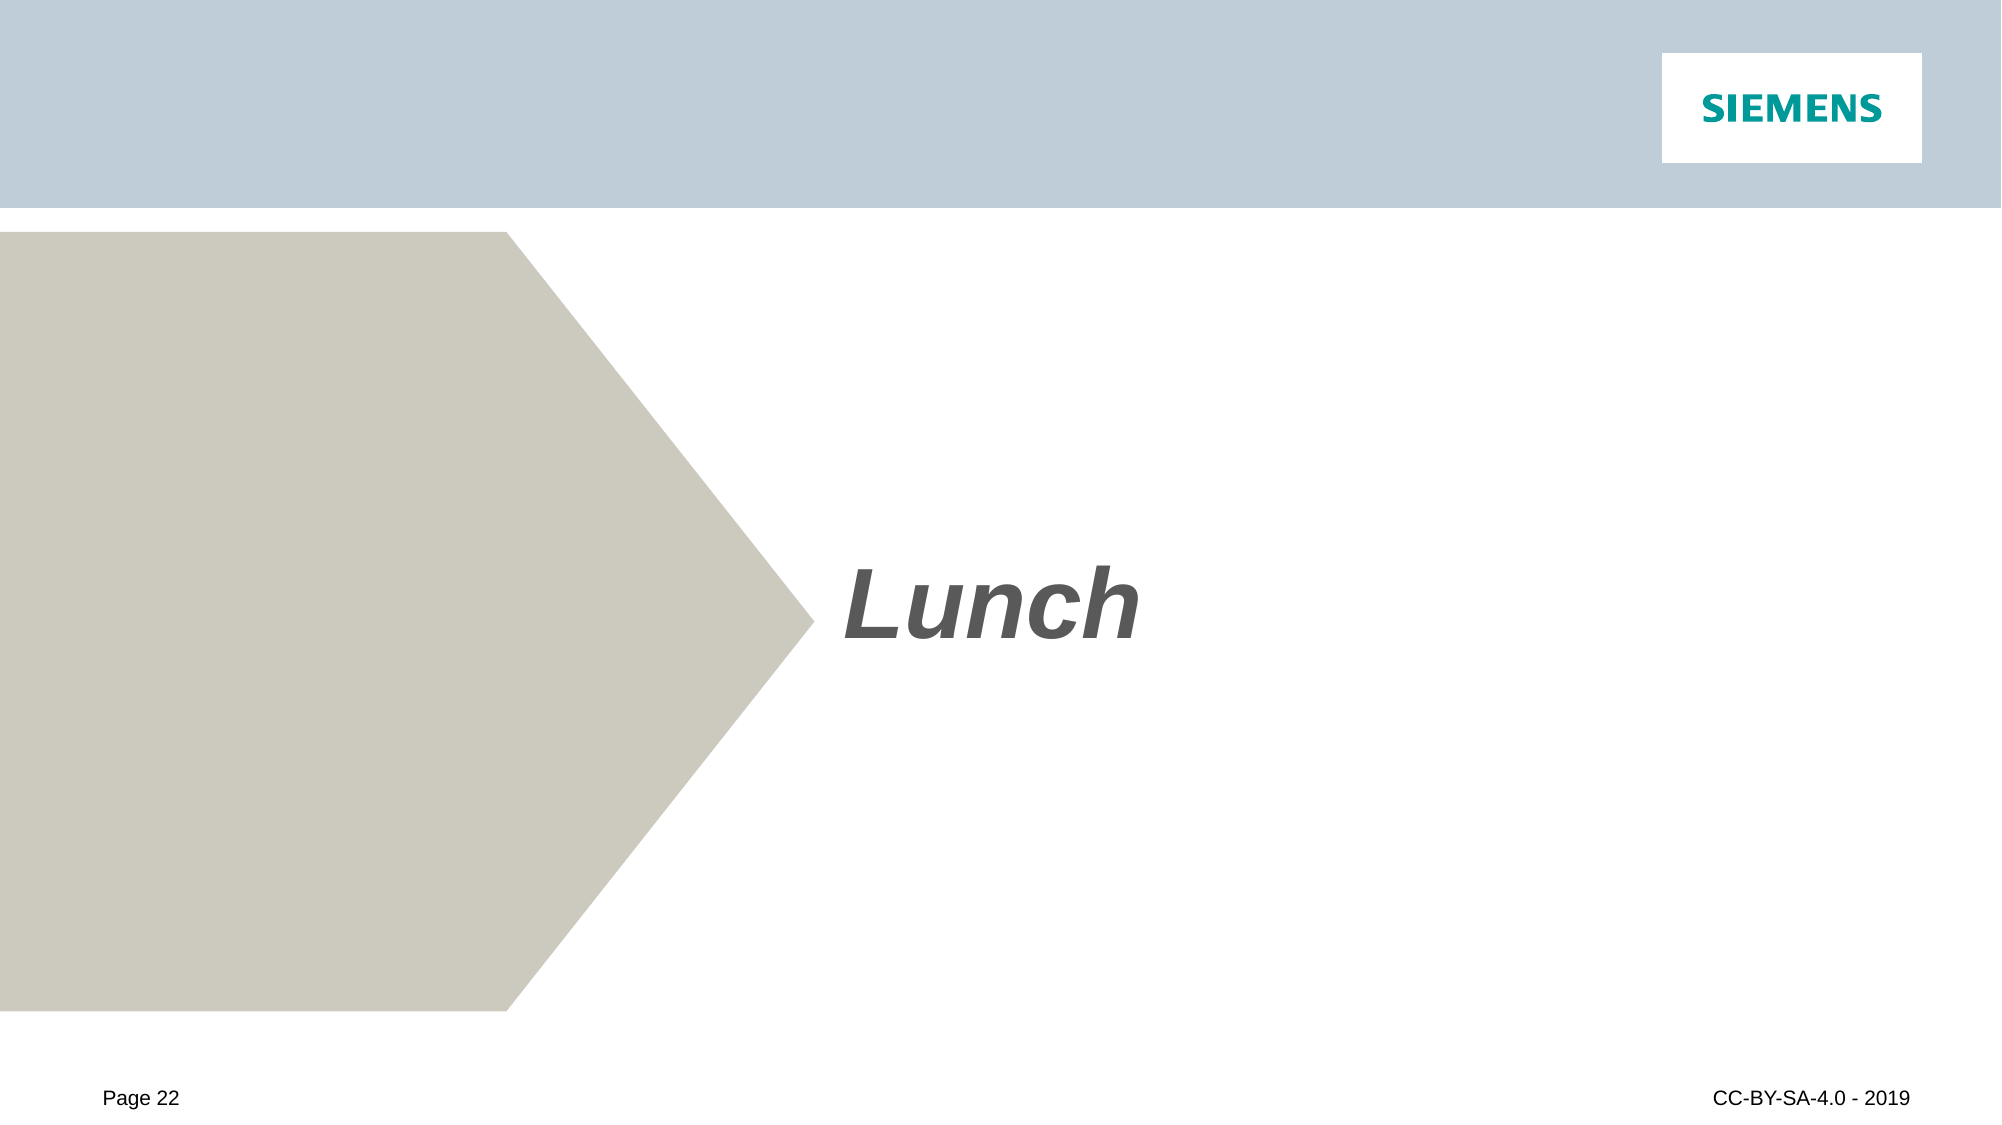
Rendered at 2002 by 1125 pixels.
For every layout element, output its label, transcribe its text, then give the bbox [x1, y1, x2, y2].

text_box [0, 231, 815, 1012]
text_box Lunch [843, 526, 2001, 983]
